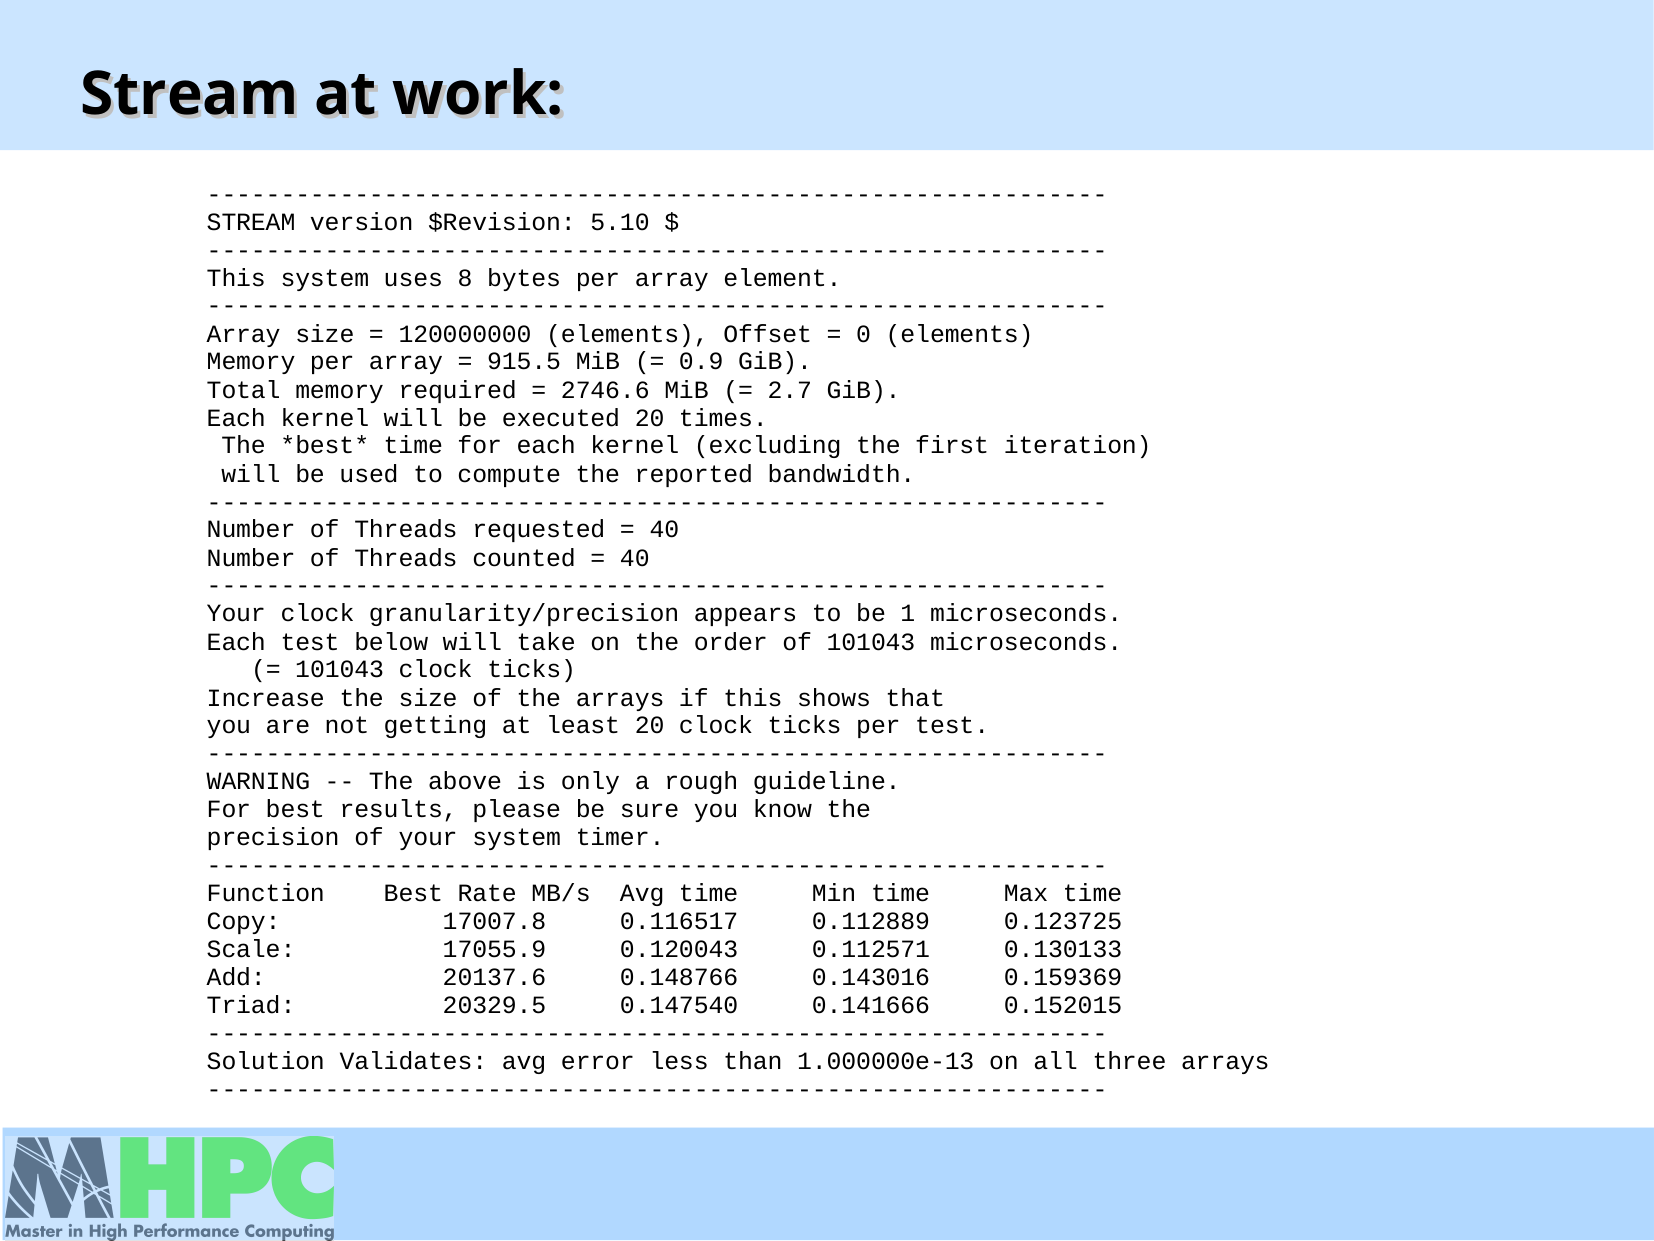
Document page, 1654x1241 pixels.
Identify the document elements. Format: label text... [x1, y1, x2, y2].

title Stream at work: [80, 0, 1427, 195]
text_box ------------------------------------------------------------- STREAM version $Revision: 5.10 $ ------------------------------------------------------------- This system uses 8 bytes per array element. ------------------------------------------------------------- Array size = 120000000 (elements), Offset = 0 (elements) Memory per array = 915.5 MiB (= 0.9 GiB). Total memory required = 2746.6 MiB (= 2.7 GiB). Each kernel will be executed 20 times. The *best* time for each kernel (excluding the first iteration) will be used to compute the reported bandwidth. ------------------------------------------------------------- Number of Threads requested = 40 Number of Threads counted = 40 ------------------------------------------------------------- Your clock granularity/precision appears to be 1 microseconds. Each test below will take on the order of 101043 microseconds. (= 101043 clock ticks) Increase the size of the arrays if this shows that you are not getting at least 20 clock ticks per test. ------------------------------------------------------------- WARNING -- The above is only a rough guideline. For best results, please be sure you know the precision of your system timer. ------------------------------------------------------------- Function Best Rate MB/s Avg time Min time Max time Copy: 17007.8 0.116517 0.112889 0.123725 Scale: 17055.9 0.120043 0.112571 0.130133 Add: 20137.6 0.148766 0.143016 0.159369 Triad: 20329.5 0.147540 0.141666 0.152015 ------------------------------------------------------------- Solution Validates: avg error less than 1.000000e-13 on all three arrays ------------------------------------------------------------- [191, 174, 1492, 1134]
